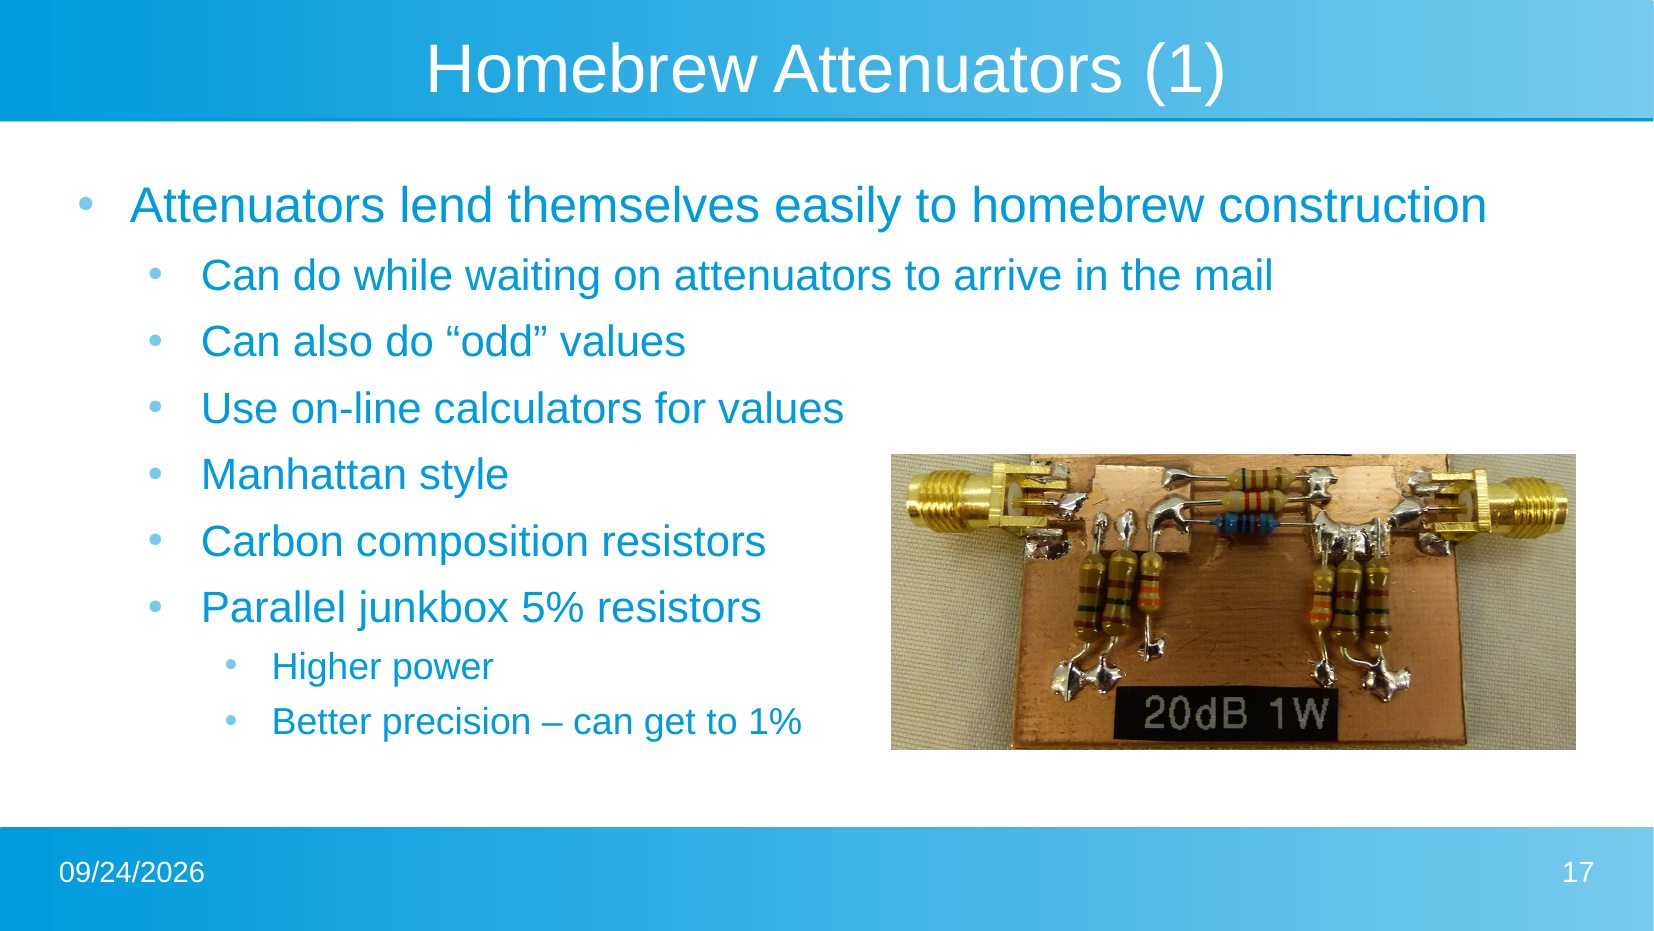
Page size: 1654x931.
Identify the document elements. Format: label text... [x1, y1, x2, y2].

title Homebrew Attenuators (1) [59, 29, 1595, 108]
list Attenuators lend themselves easily to homebrew construction Can do while waiting on attenuators to arrive in the mail Can also do “odd” values Use on-line calculators for values Manhattan style Carbon composition resistors Parallel junkbox 5% resistors Higher power Better precision – can get to 1% [59, 177, 1595, 768]
picture [891, 454, 1576, 751]
